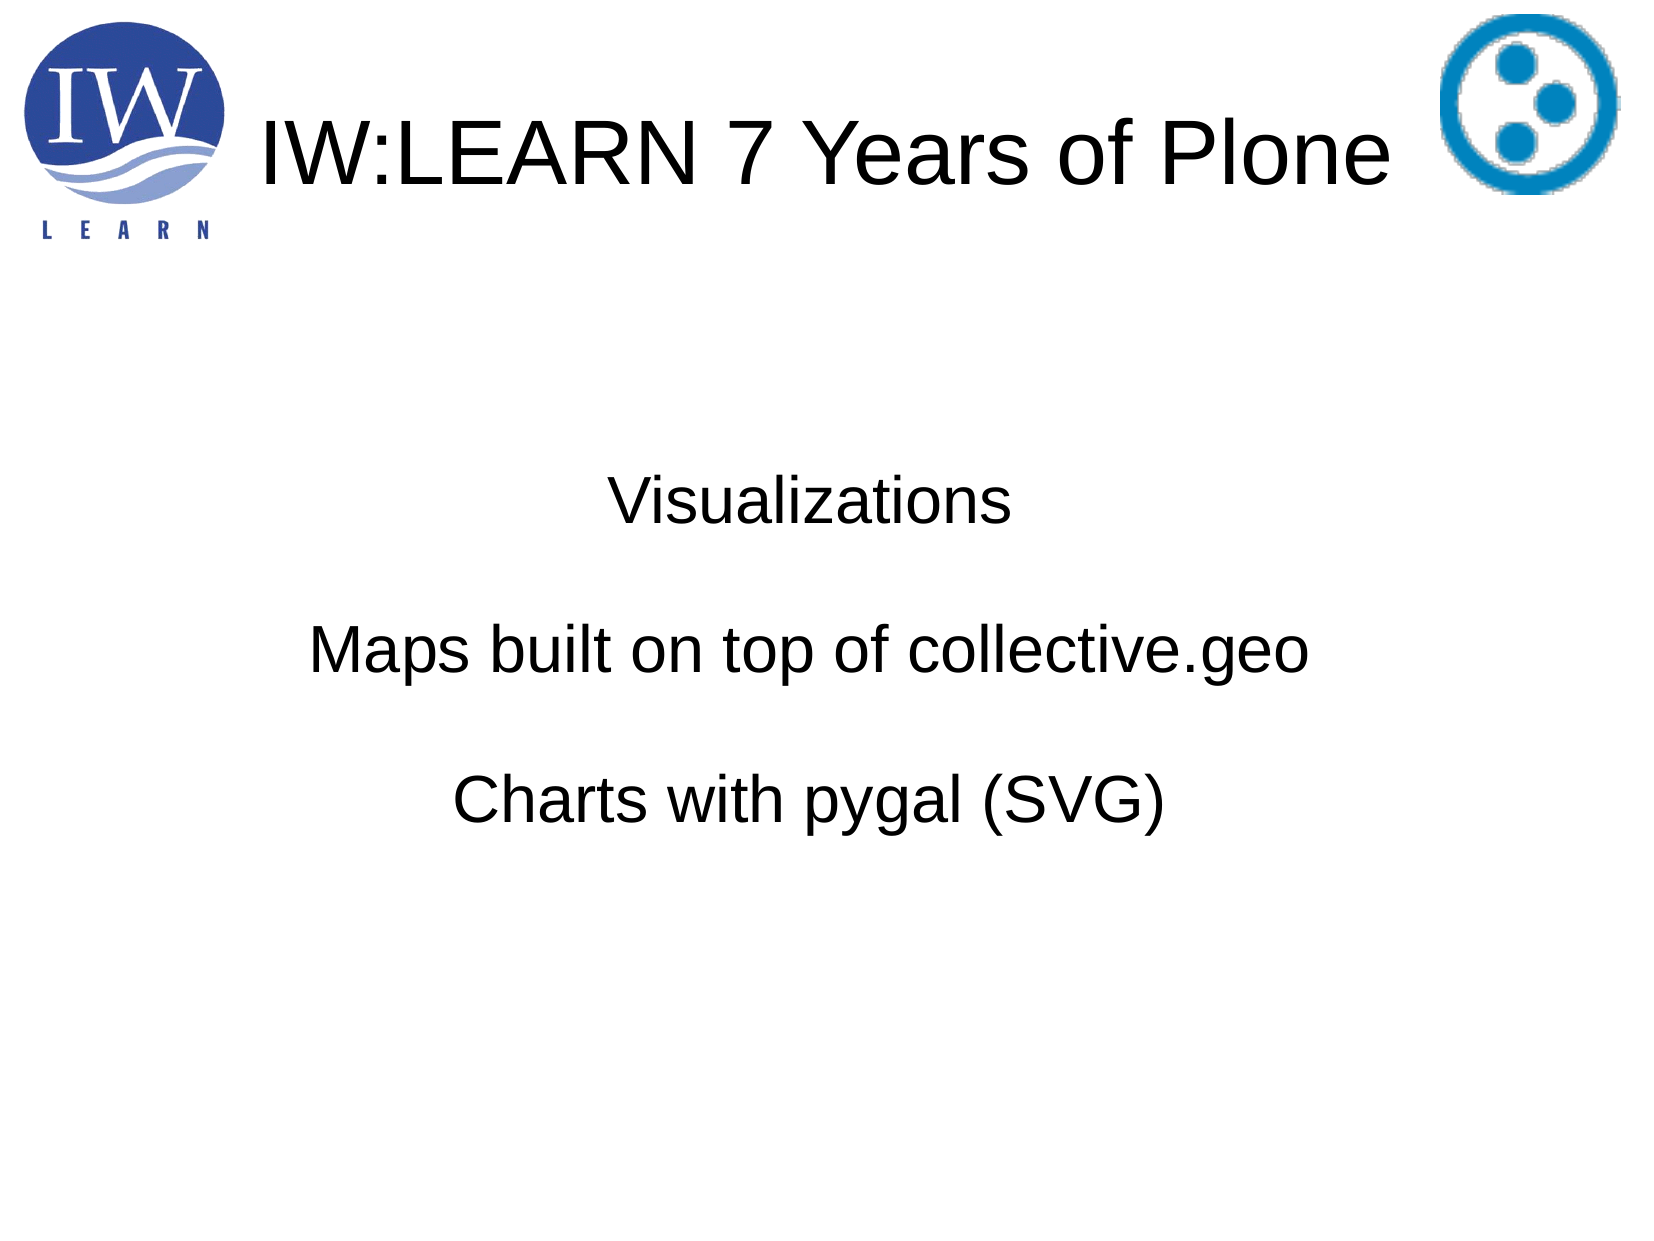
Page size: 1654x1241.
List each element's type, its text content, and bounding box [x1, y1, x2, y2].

title IW:LEARN 7 Years of Plone [241, 49, 1571, 257]
picture [1440, 14, 1515, 90]
picture [6, 7, 241, 257]
picture [1440, 117, 1516, 196]
subtitle Visualizations Maps built on top of collective.geo Charts with pygal (SVG) [82, 290, 1538, 1010]
picture [1541, 14, 1621, 196]
picture [1455, 29, 1601, 178]
